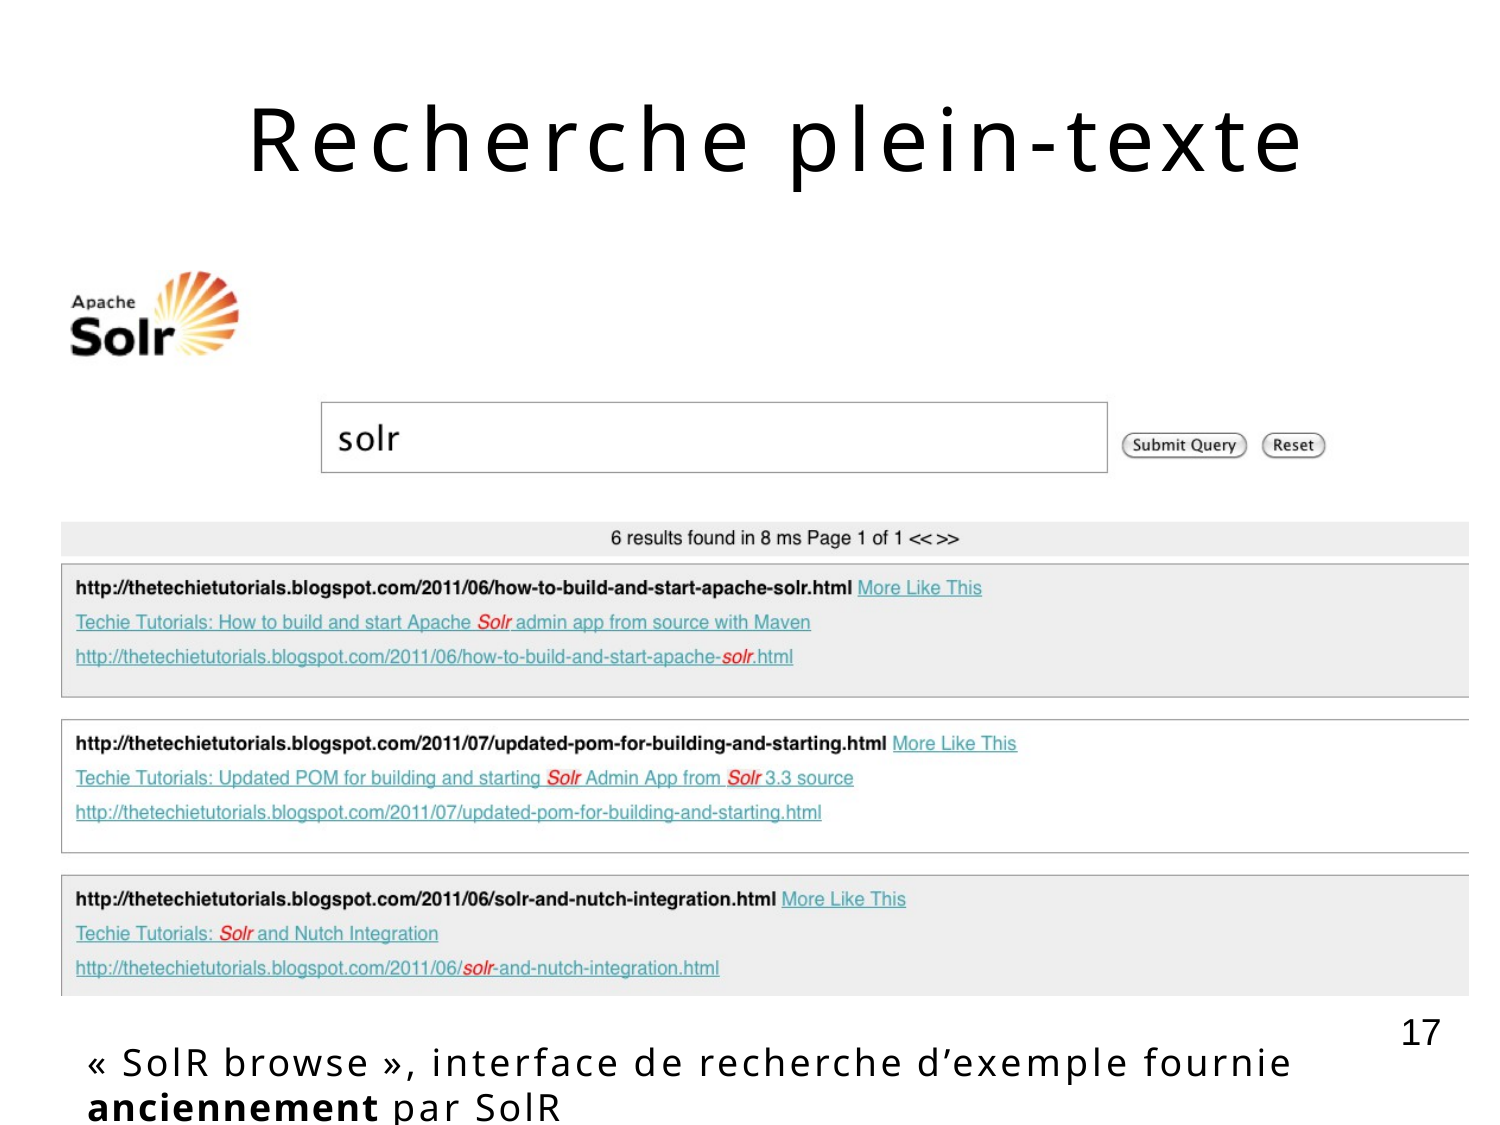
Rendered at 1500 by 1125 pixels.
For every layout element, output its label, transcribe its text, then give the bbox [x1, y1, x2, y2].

picture [61, 270, 1469, 996]
title Recherche plein-texte [87, 26, 1413, 270]
text_box « SolR browse », interface de recherche d’exemple fournie anciennement par SolR [85, 1036, 1359, 1125]
text_box 17 [1398, 1006, 1445, 1054]
